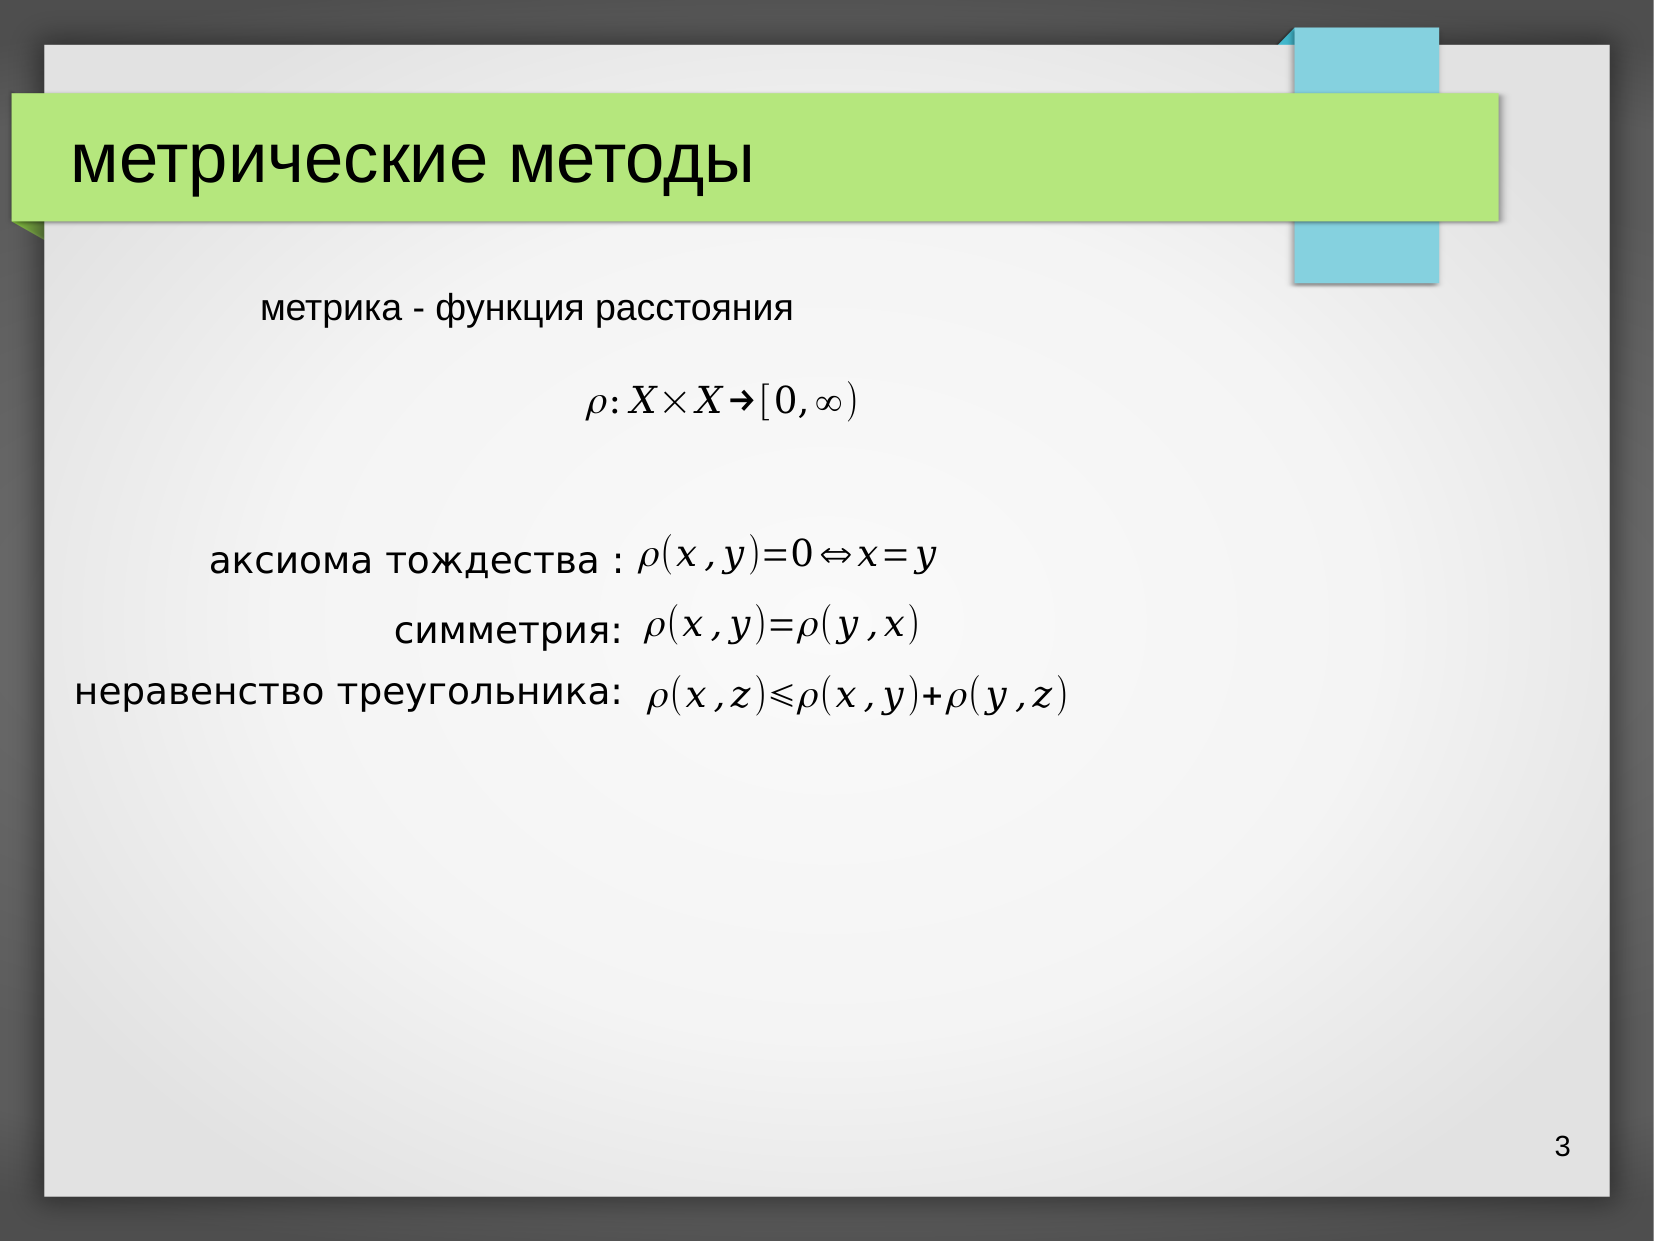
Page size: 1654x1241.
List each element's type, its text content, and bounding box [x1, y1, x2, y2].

text_box аксиома тождества : [193, 531, 651, 590]
picture [0, 0, 1654, 1241]
text_box симметрия: [379, 601, 649, 661]
subtitle метрика - функция расстояния [259, 284, 922, 331]
chart [662, 673, 1075, 719]
chart [578, 379, 865, 426]
chart [651, 532, 945, 579]
title метрические методы [70, 118, 1205, 199]
chart [649, 601, 927, 648]
text_box неравенство треугольника: [47, 662, 662, 733]
